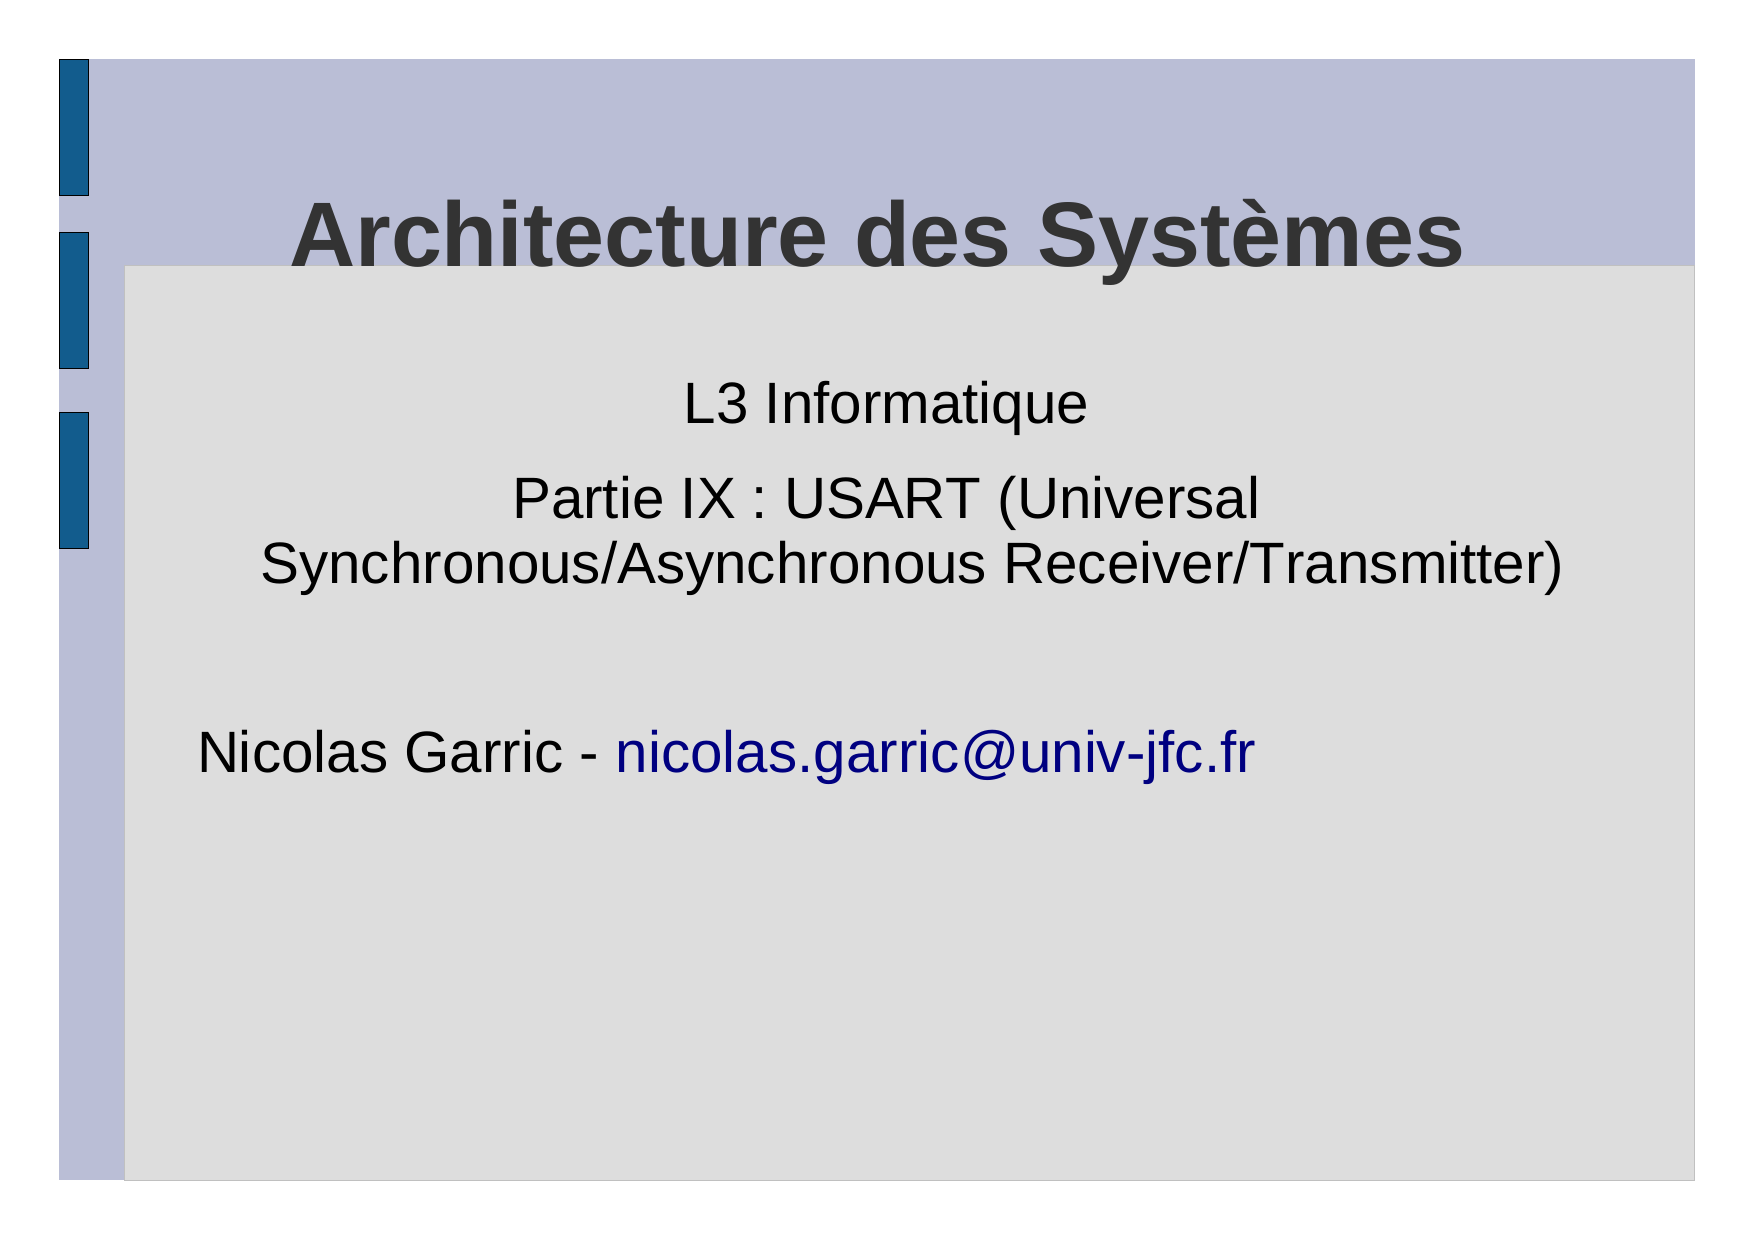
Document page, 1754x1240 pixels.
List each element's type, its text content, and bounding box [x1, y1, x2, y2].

list L3 Informatique Partie IX : USART (Universal Synchronous/Asynchronous Receiver/Transmitter) Nicolas Garric - nicolas.garric@univ-jfc.fr [179, 370, 1577, 1078]
title Architecture des Systèmes [179, 141, 1577, 329]
